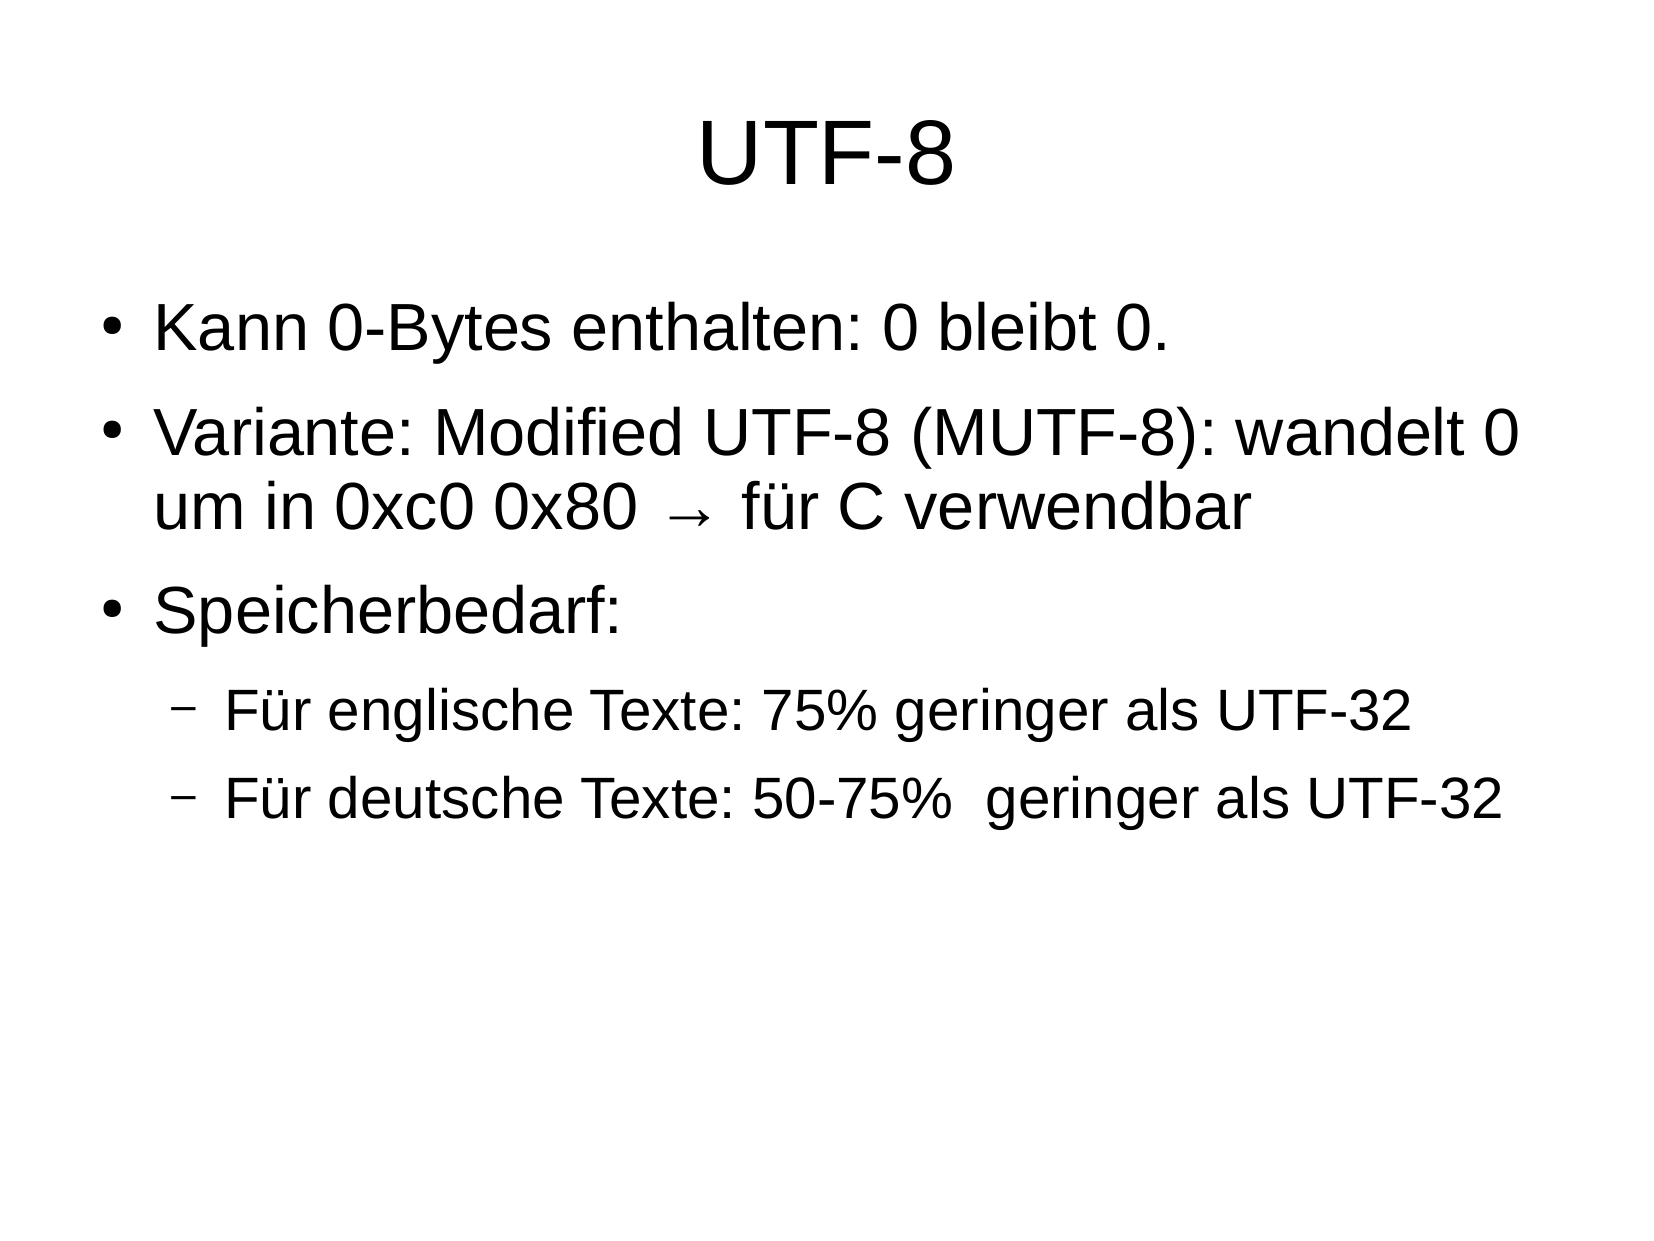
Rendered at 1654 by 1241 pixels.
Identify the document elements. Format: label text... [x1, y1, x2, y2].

list Kann 0-Bytes enthalten: 0 bleibt 0. Variante: Modified UTF-8 (MUTF-8): wandelt 0 um in 0xc0 0x80 → für C verwendbar Speicherbedarf: Für englische Texte: 75% geringer als UTF-32 Für deutsche Texte: 50-75% geringer als UTF-32 [82, 290, 1571, 1010]
title UTF-8 [82, 49, 1571, 257]
